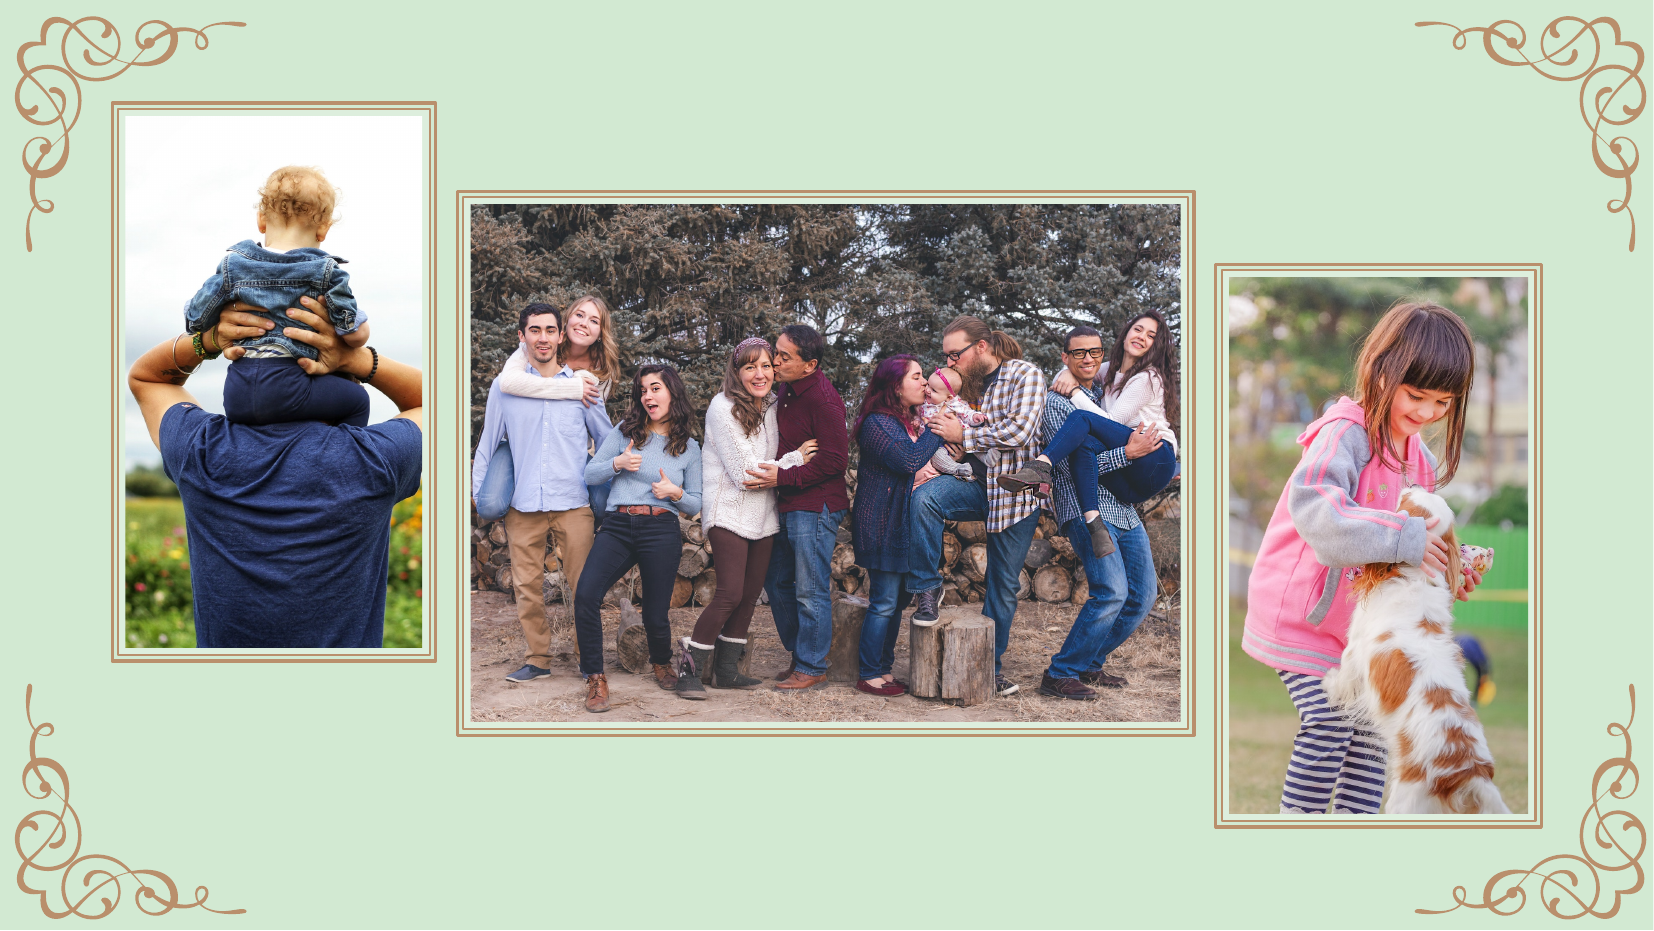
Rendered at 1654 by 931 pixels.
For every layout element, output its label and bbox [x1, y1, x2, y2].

text_box [463, 197, 1189, 730]
picture [1229, 277, 1529, 814]
picture [1414, 683, 1540, 825]
picture [14, 16, 247, 253]
picture [14, 683, 247, 920]
picture [125, 116, 423, 648]
text_box [1221, 270, 1536, 822]
picture [114, 105, 247, 253]
picture [1414, 683, 1647, 920]
picture [470, 204, 1181, 722]
text_box [118, 108, 430, 656]
picture [1414, 16, 1647, 253]
